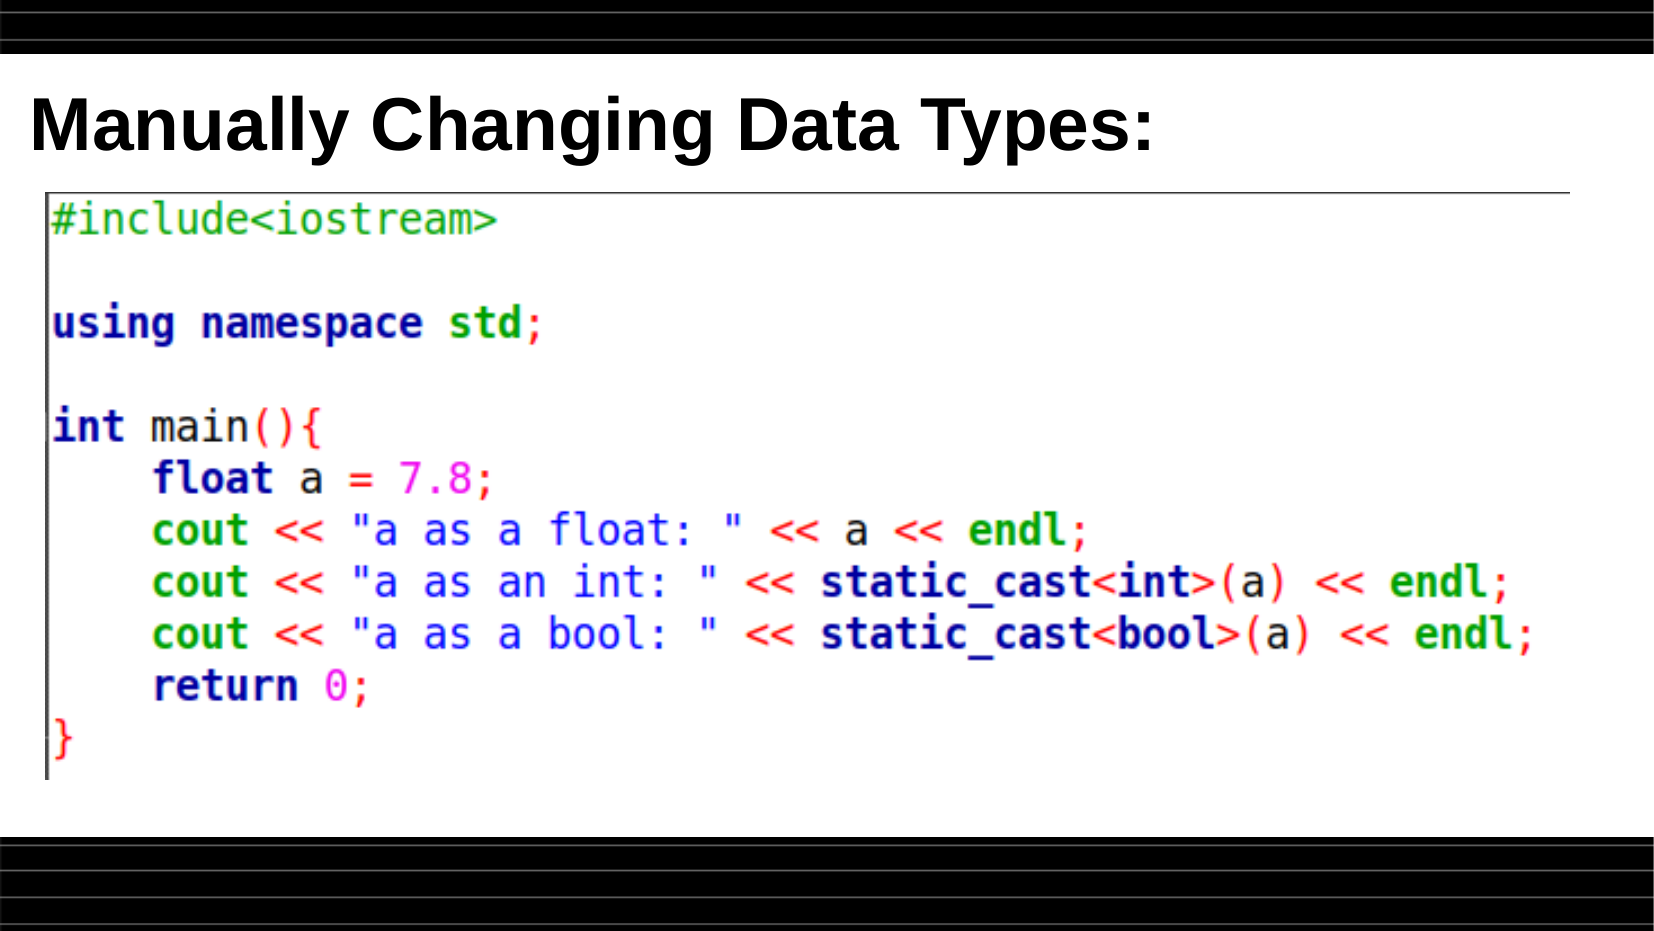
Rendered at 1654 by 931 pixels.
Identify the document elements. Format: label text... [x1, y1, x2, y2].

text_box Manually Changing Data Types: [15, 75, 1591, 175]
picture [45, 192, 1570, 781]
picture [0, 0, 1654, 54]
picture [0, 837, 1654, 931]
